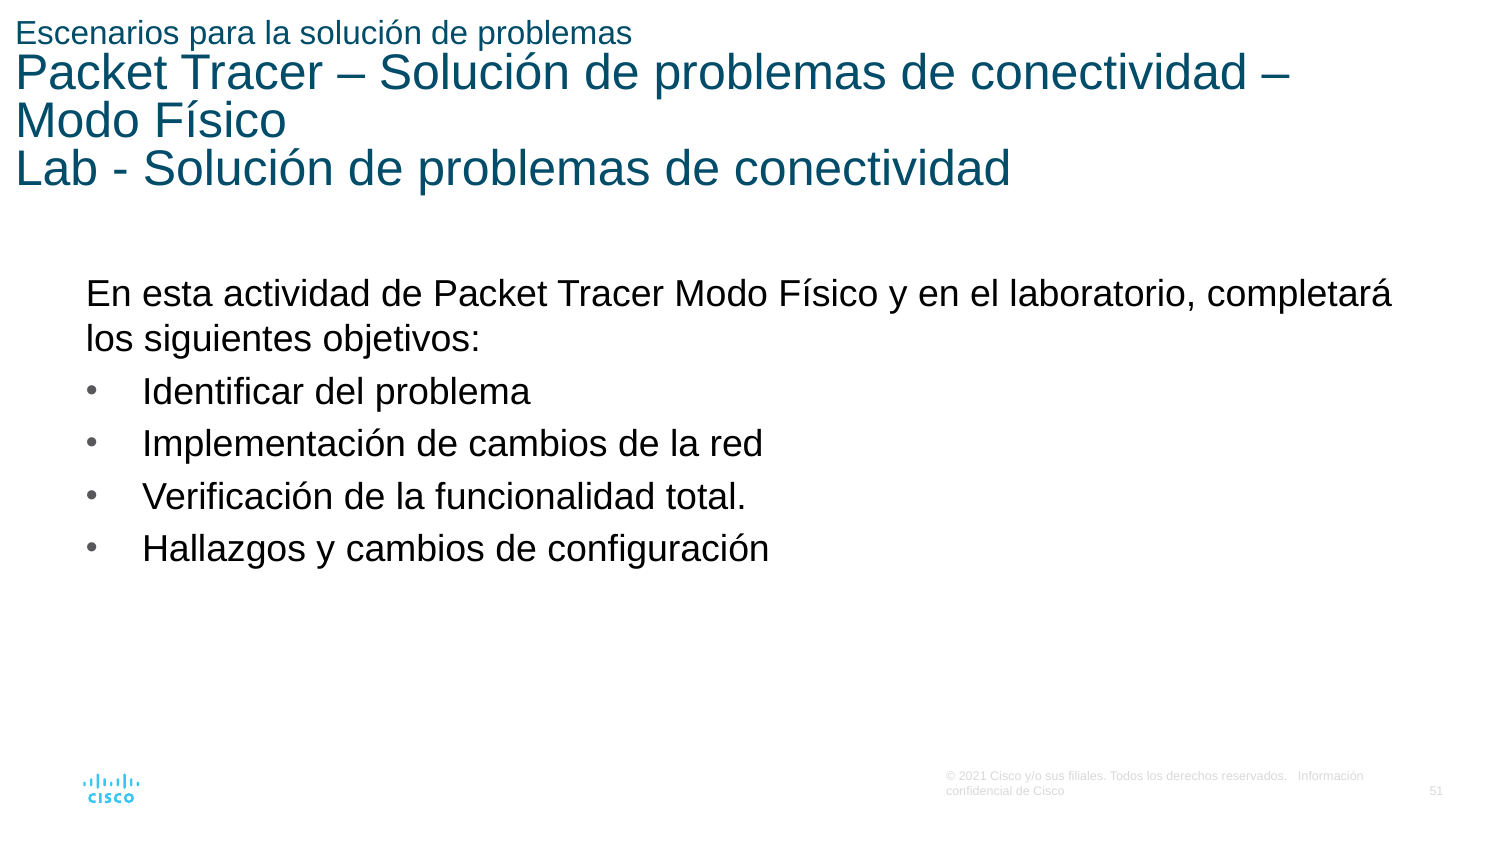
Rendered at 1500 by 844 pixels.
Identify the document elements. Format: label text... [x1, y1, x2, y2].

list En esta actividad de Packet Tracer Modo Físico y en el laboratorio, completará los siguientes objetivos: Identificar del problema Implementación de cambios de la red Verificación de la funcionalidad total. Hallazgos y cambios de configuración [70, 261, 1430, 844]
title Escenarios para la solución de problemas Packet Tracer – Solución de problemas de conectividad – Modo Físico Lab - Solución de problemas de conectividad [0, 0, 1369, 214]
